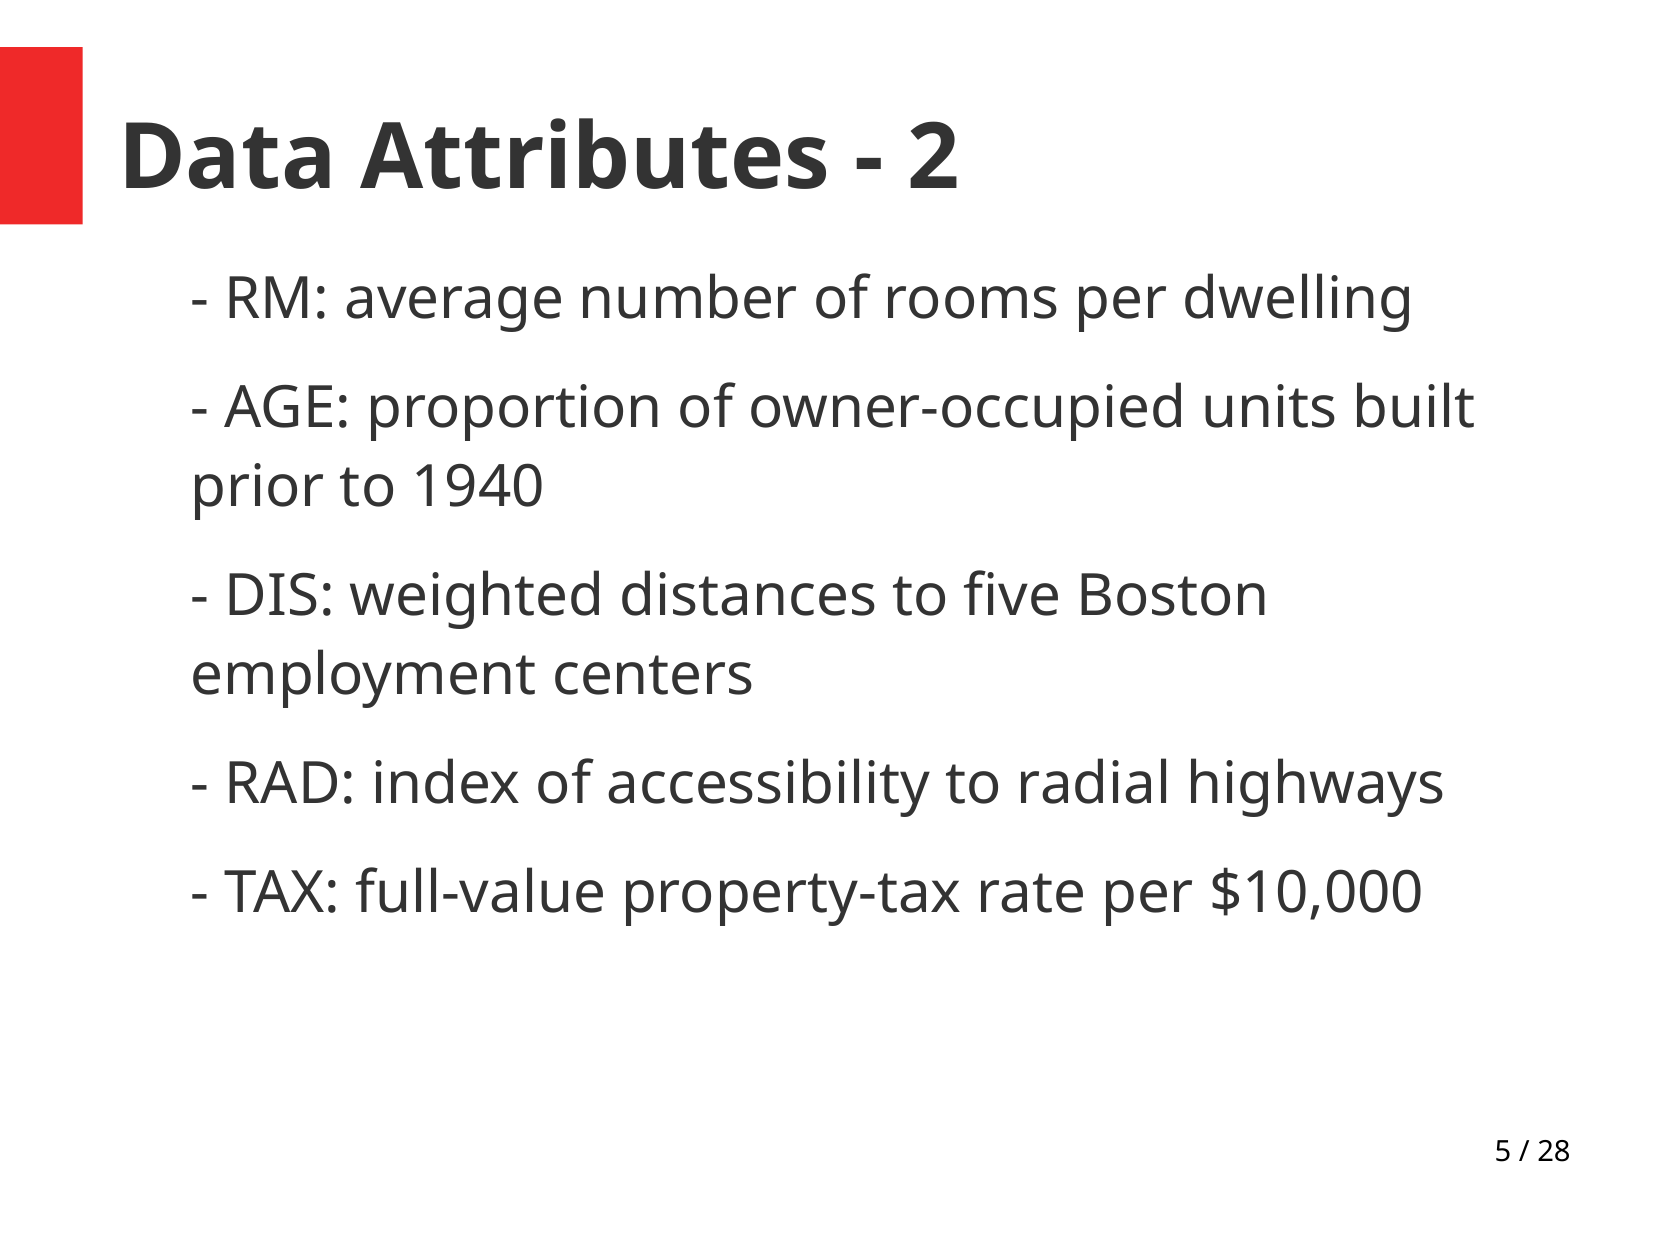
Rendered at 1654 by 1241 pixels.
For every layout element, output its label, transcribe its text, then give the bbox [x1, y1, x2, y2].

title Data Attributes - 2 [118, 49, 1571, 257]
list - RM: average number of rooms per dwelling - AGE: proportion of owner-occupied units built prior to 1940 - DIS: weighted distances to five Boston employment centers - RAD: index of accessibility to radial highways - TAX: full-value property-tax rate per $10,000 [120, 256, 1536, 1096]
